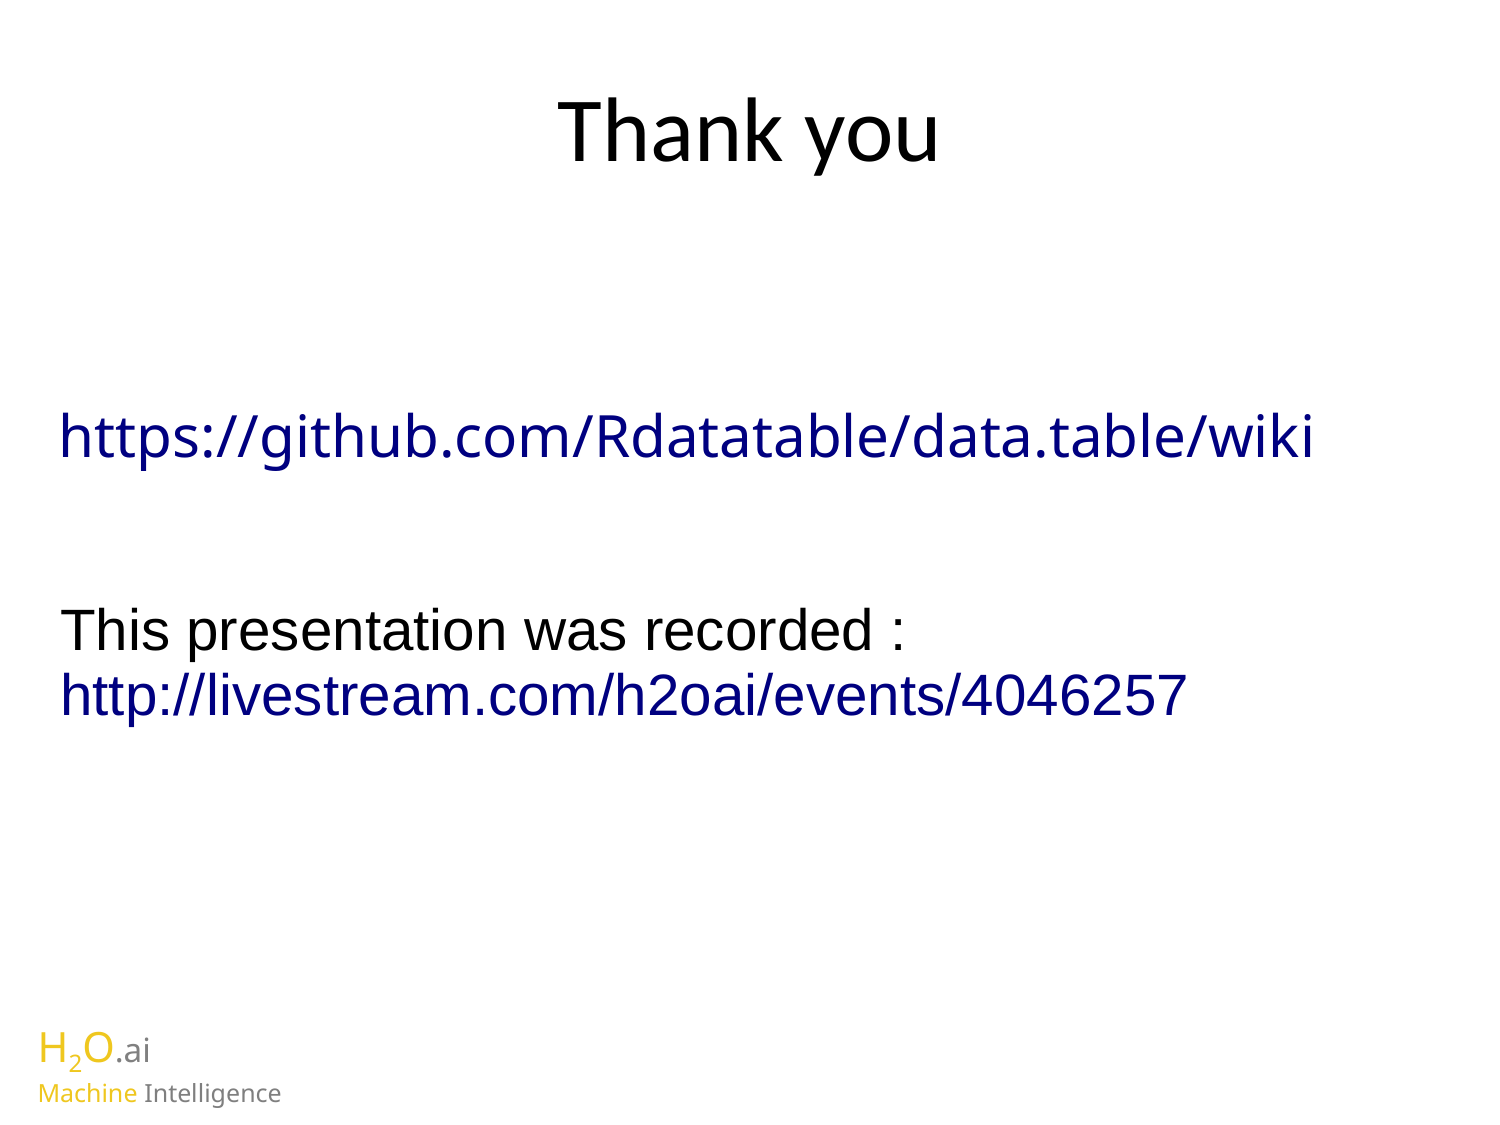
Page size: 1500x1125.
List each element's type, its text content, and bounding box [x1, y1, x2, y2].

title Thank you [75, 15, 1425, 263]
list https://github.com/Rdatatable/data.table/wiki [63, 292, 1437, 585]
text_box This presentation was recorded : http://livestream.com/h2oai/events/4046257 [45, 525, 1423, 801]
